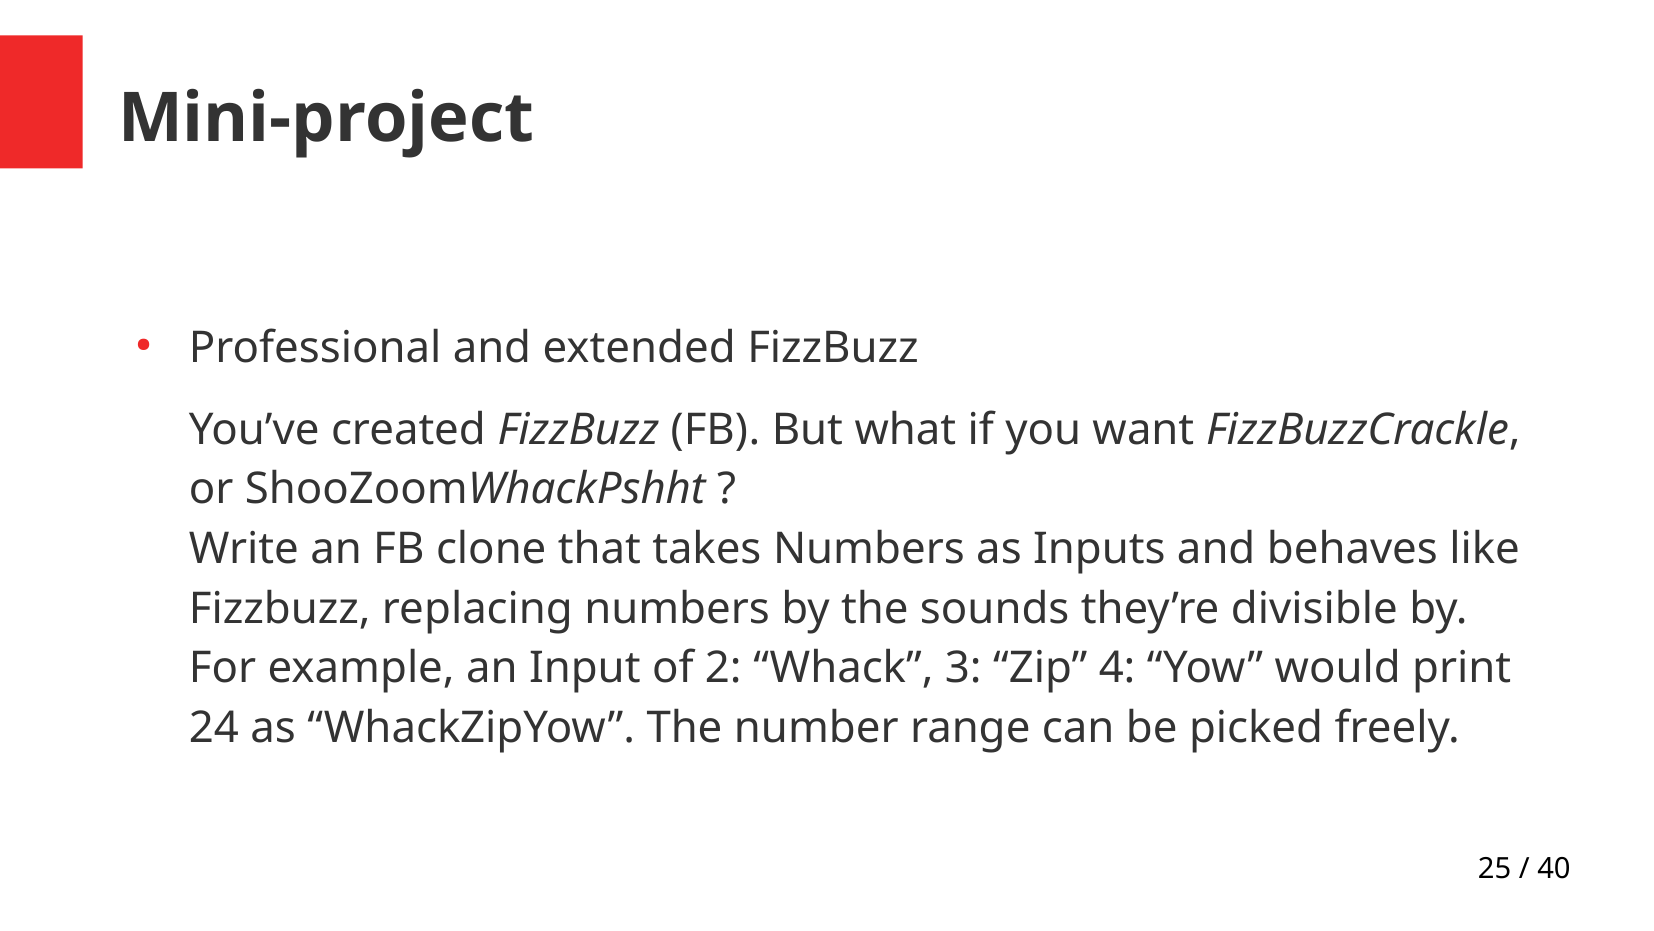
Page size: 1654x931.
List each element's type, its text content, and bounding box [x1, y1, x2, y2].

list Professional and extended FizzBuzz You’ve created FizzBuzz (FB). But what if you want FizzBuzzCrackle, or ShooZoomWhackPshht ? Write an FB clone that takes Numbers as Inputs and behaves like Fizzbuzz, replacing numbers by the sounds they’re divisible by. For example, an Input of 2: “Whack”, 3: “Zip” 4: “Yow” would print 24 as “WhackZipYow”. The number range can be picked freely. [118, 265, 1536, 806]
title Mini-project [118, 37, 1571, 193]
